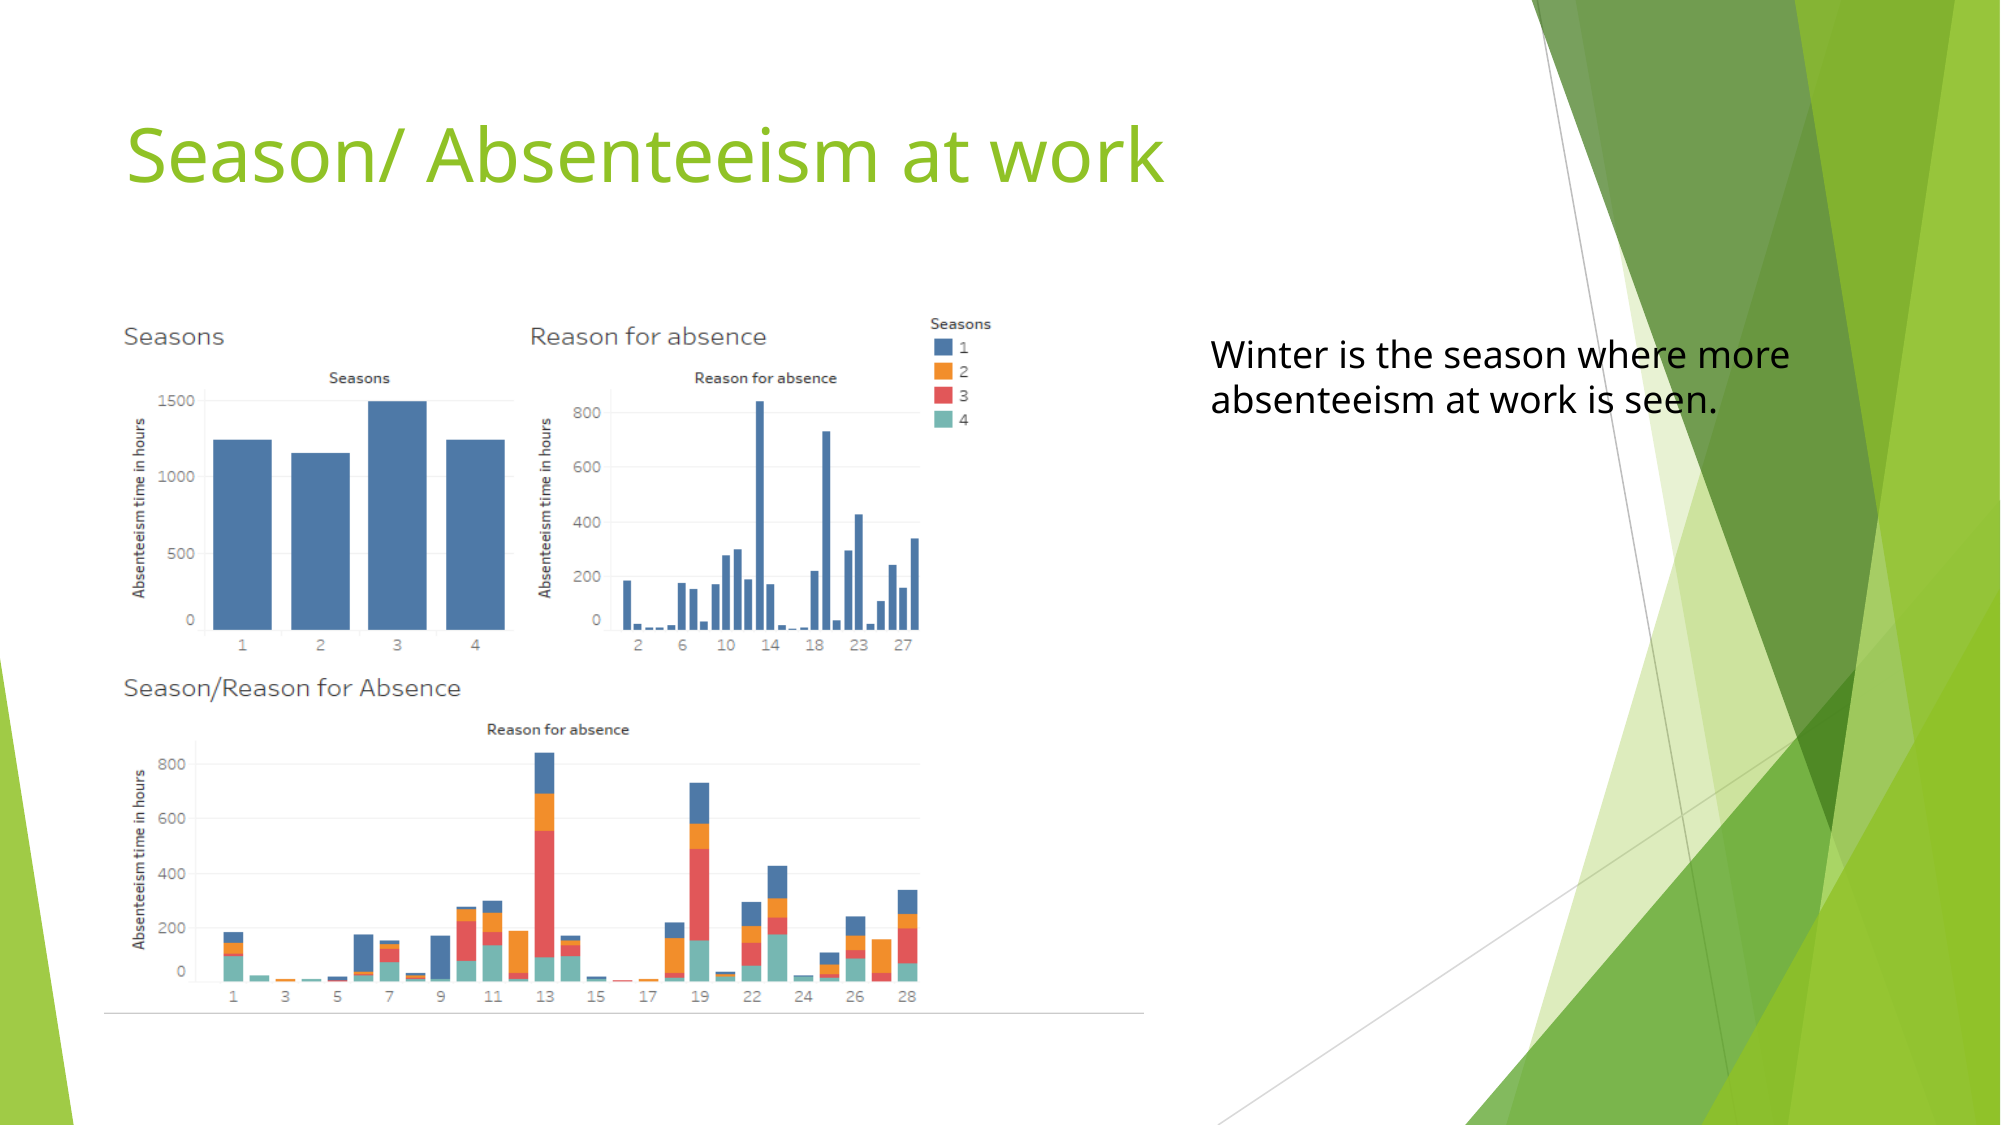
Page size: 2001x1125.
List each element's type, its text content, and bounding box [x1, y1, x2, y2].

picture [104, 299, 1144, 1014]
title Season/ Absenteeism at work [111, 99, 1522, 317]
text_box Winter is the season where more absenteeism at work is seen. [1195, 323, 1809, 430]
